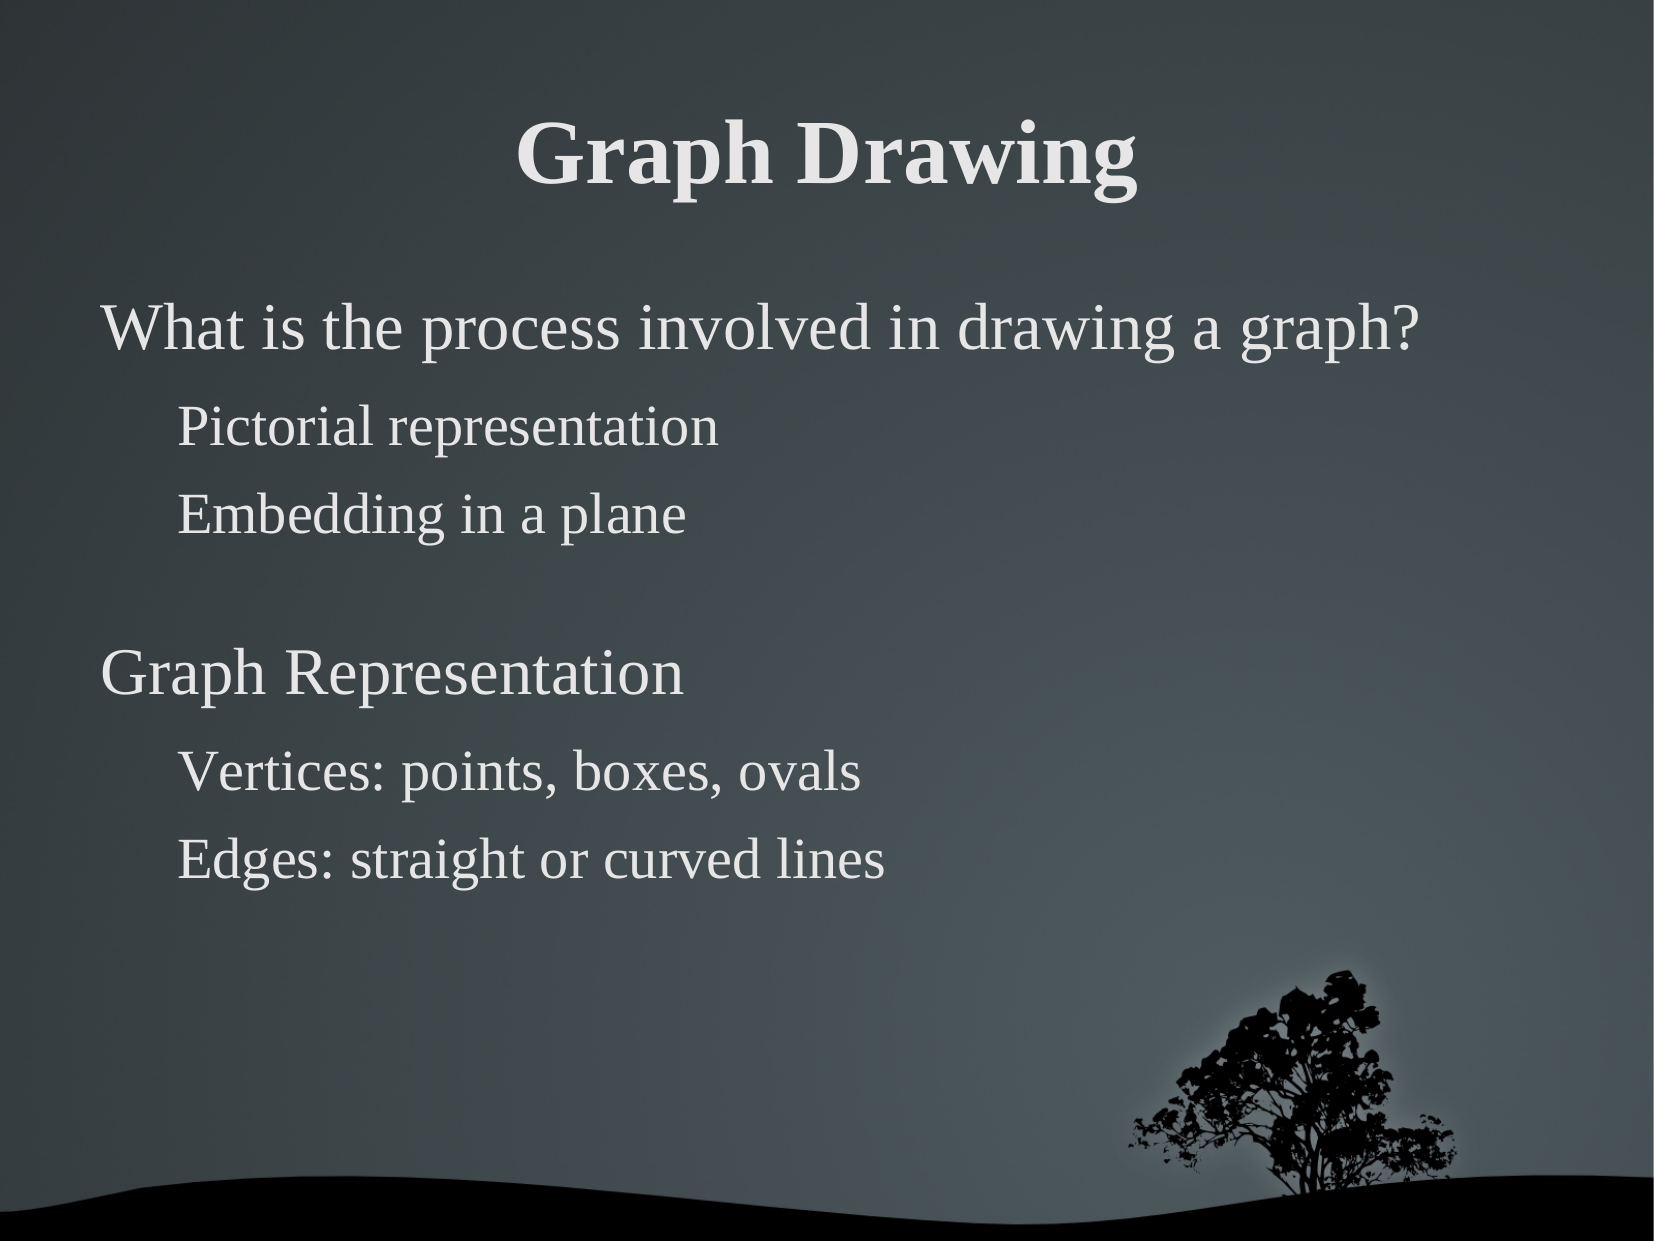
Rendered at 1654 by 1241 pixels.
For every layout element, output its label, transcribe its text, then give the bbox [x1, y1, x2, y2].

title Graph Drawing [82, 56, 1571, 250]
list What is the process involved in drawing a graph? Pictorial representation Embedding in a plane Graph Representation Vertices: points, boxes, ovals Edges: straight or curved lines [82, 290, 1571, 1094]
picture [0, 0, 1654, 1241]
